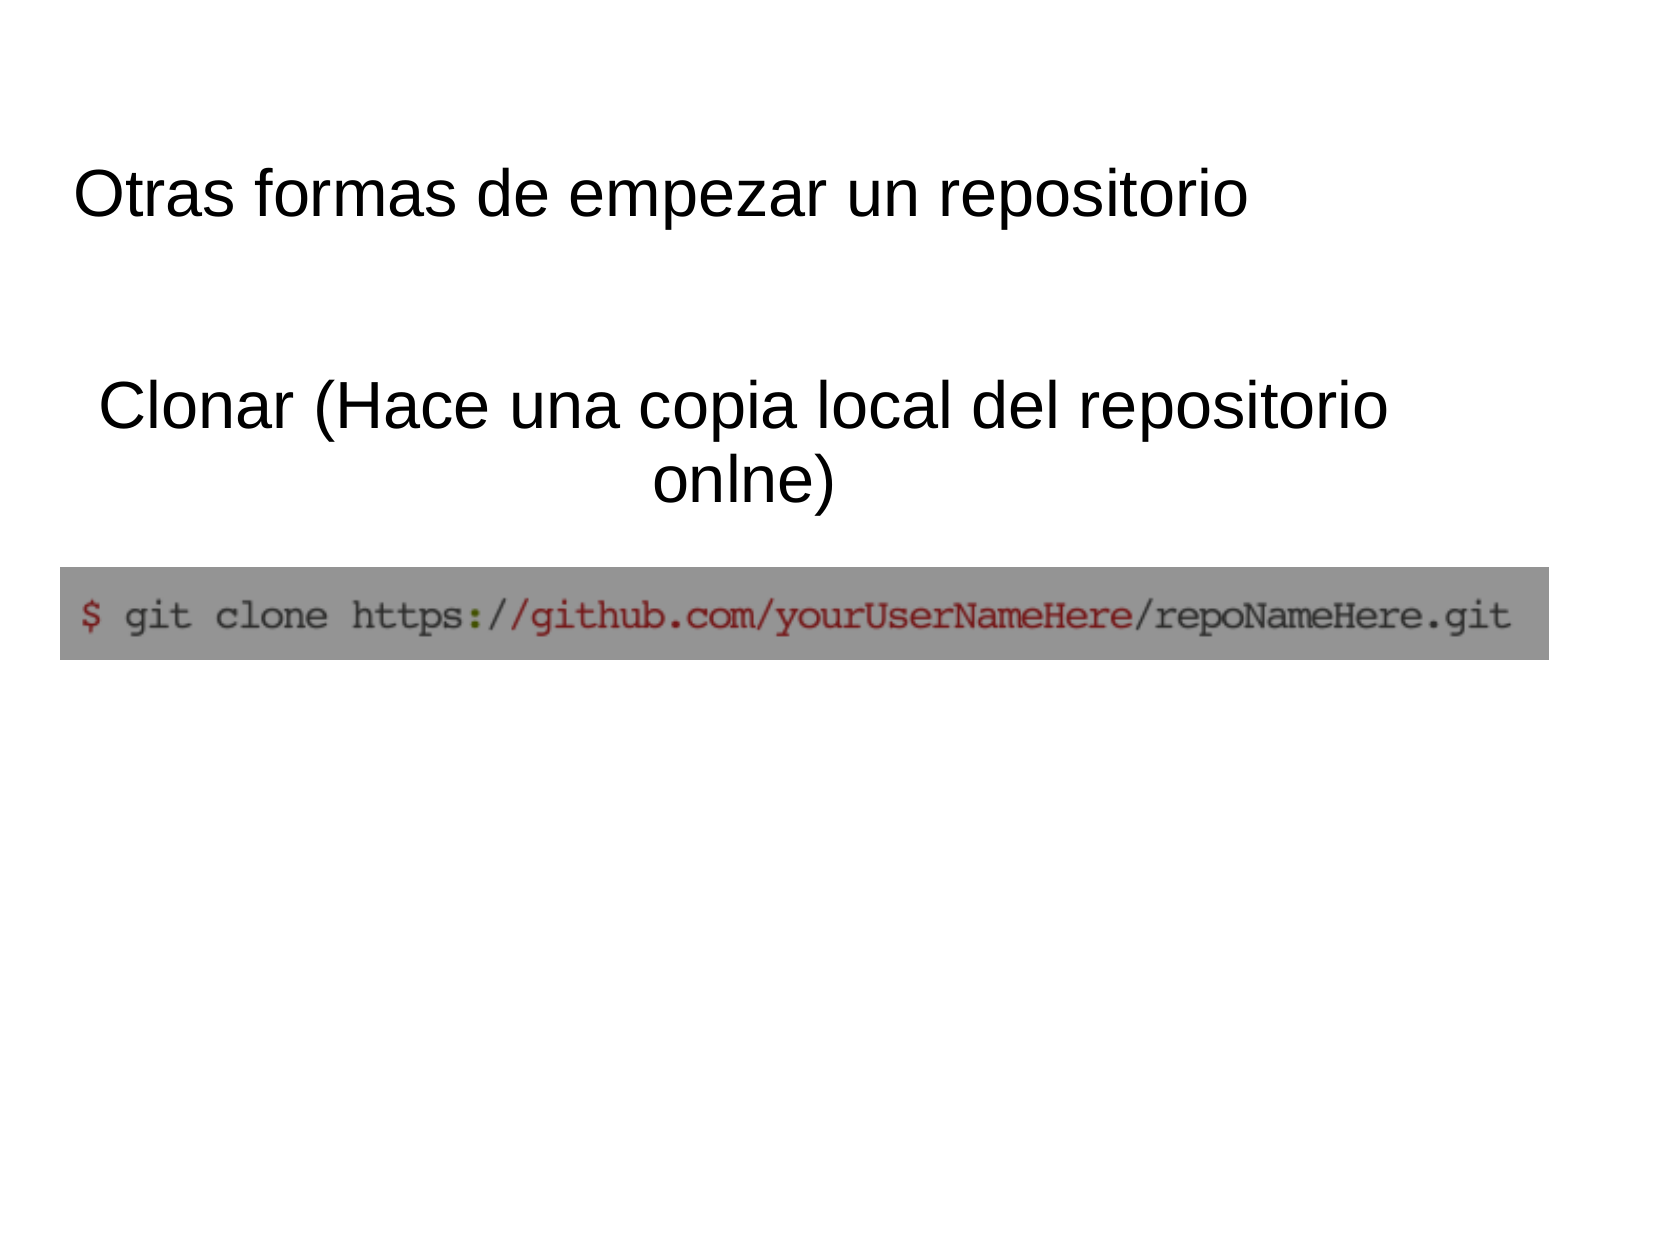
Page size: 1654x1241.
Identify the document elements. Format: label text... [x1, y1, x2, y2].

picture [60, 567, 1549, 661]
text_box Otras formas de empezar un repositorio [19, 40, 1306, 330]
text_box Clonar (Hace una copia local del repositorio onlne) [4, 330, 1486, 555]
